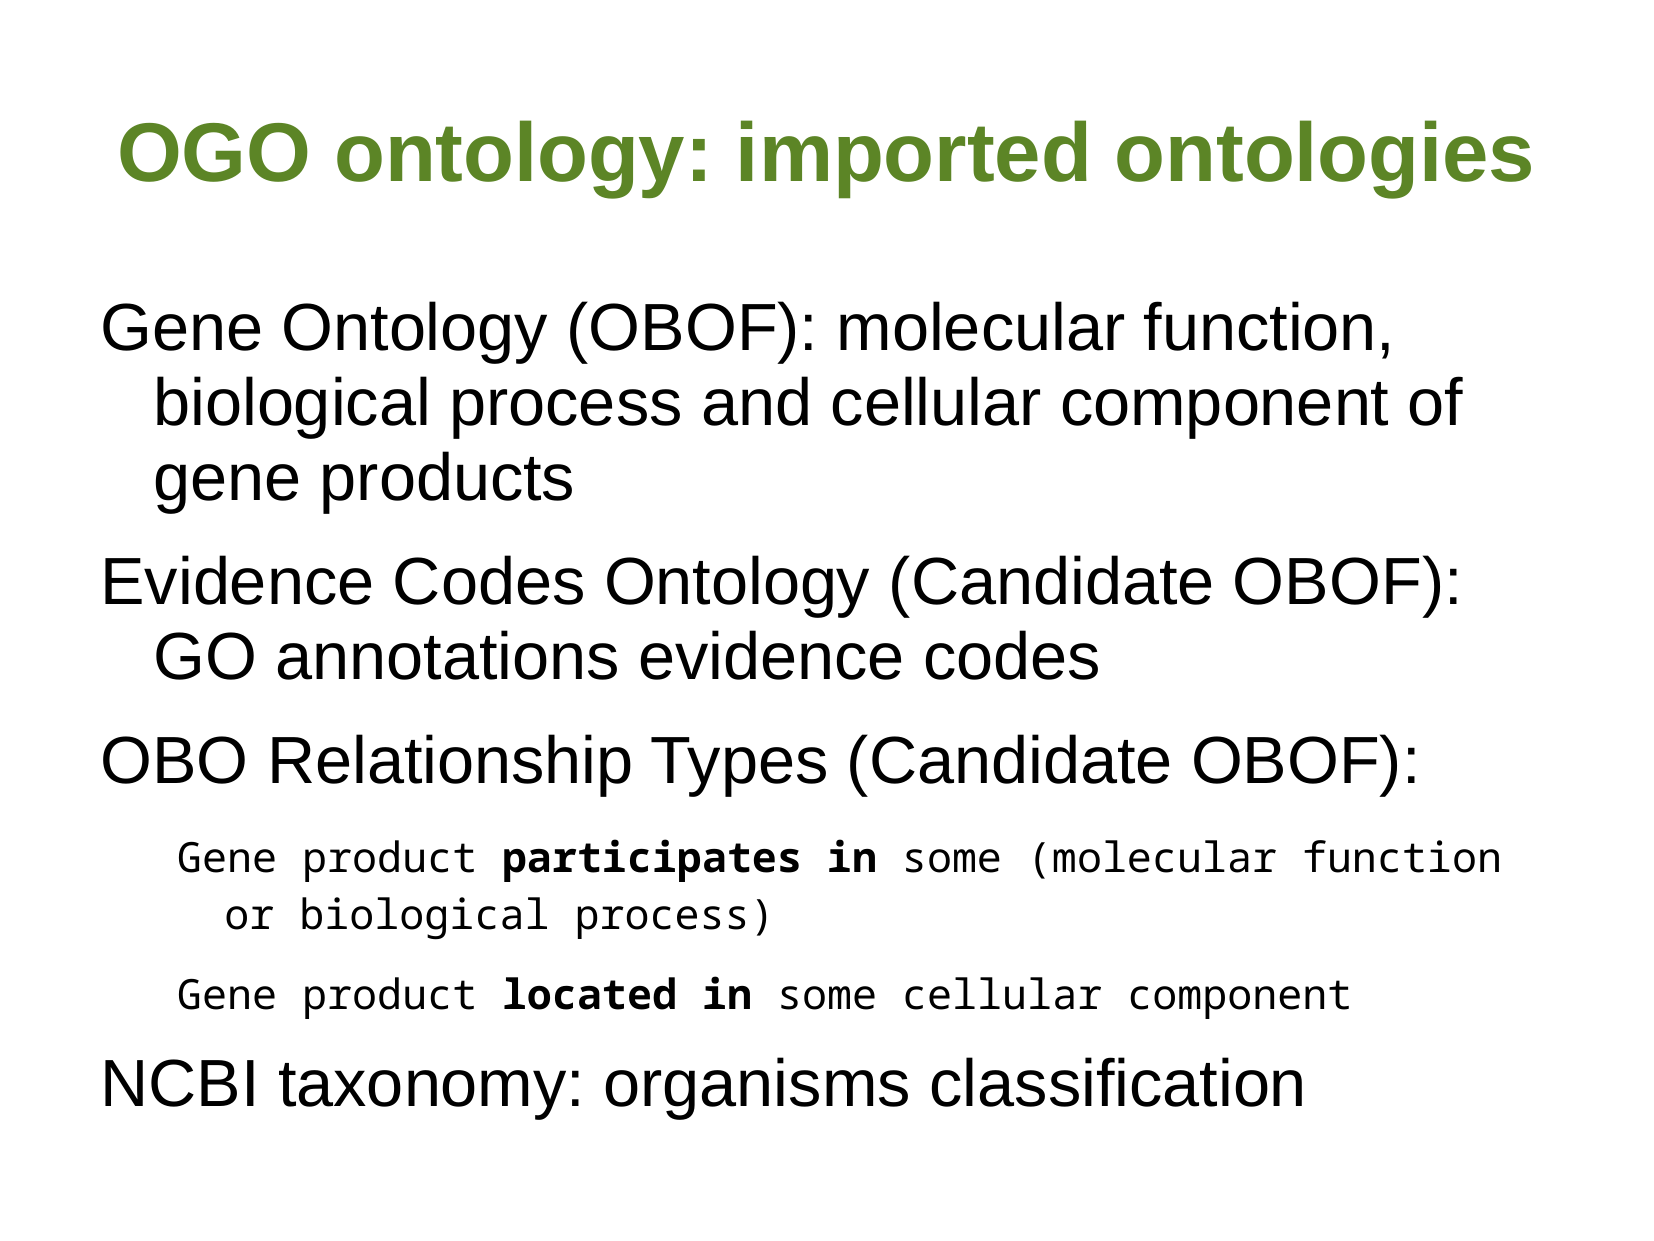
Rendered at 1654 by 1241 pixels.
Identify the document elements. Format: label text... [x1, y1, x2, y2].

list Gene Ontology (OBOF): molecular function, biological process and cellular component of gene products Evidence Codes Ontology (Candidate OBOF): GO annotations evidence codes OBO Relationship Types (Candidate OBOF): Gene product participates in some (molecular function or biological process) Gene product located in some cellular component NCBI taxonomy: organisms classification [82, 290, 1571, 1136]
title OGO ontology: imported ontologies [82, 49, 1571, 257]
